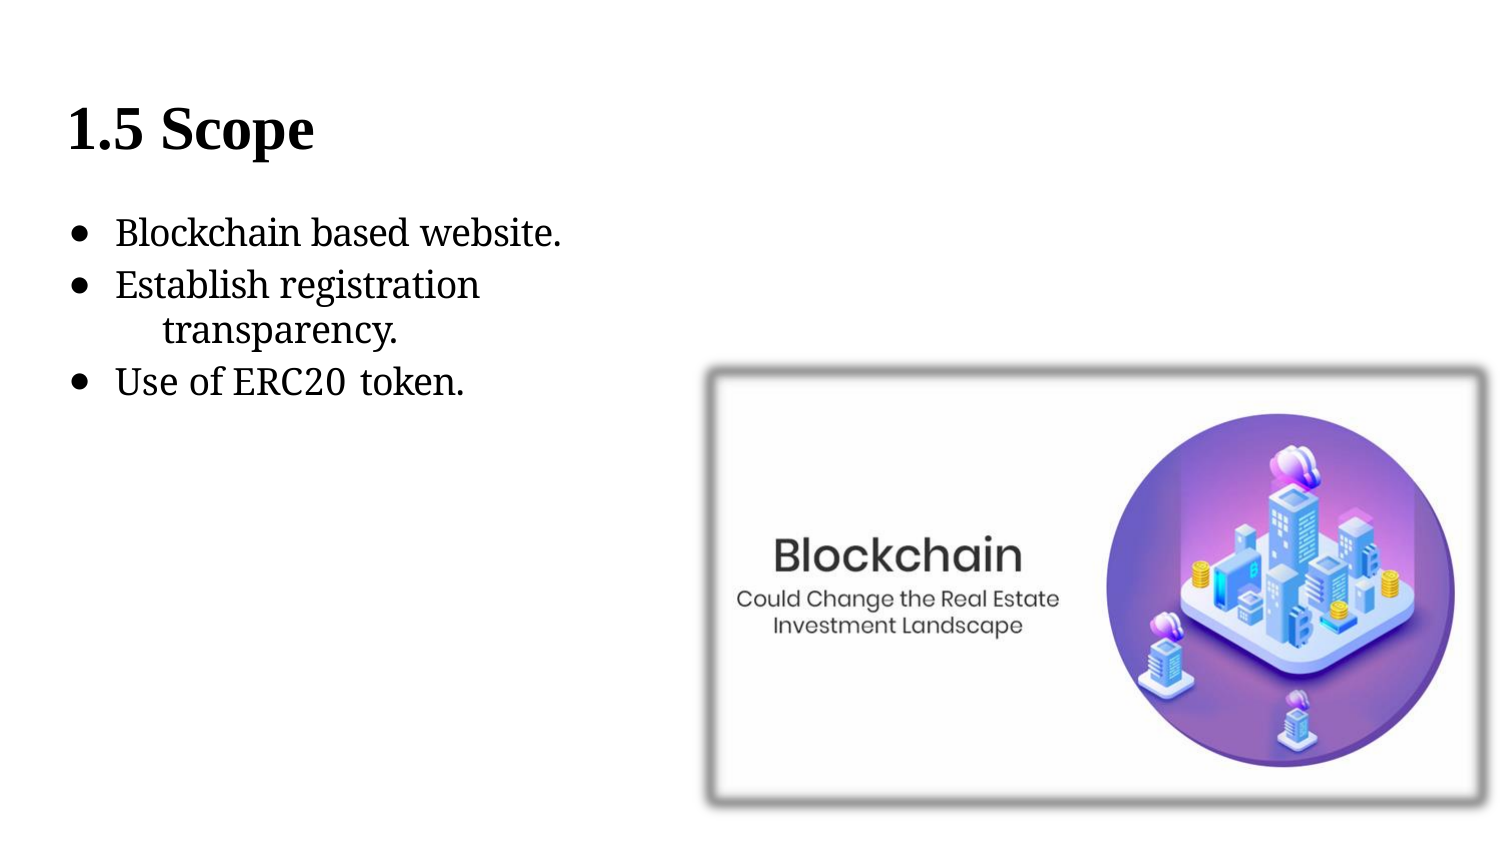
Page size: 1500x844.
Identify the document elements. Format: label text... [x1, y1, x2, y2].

text_box [692, 353, 1500, 820]
text_box Blockchain based website. Establish registration transparency. Use of ERC20 token. [64, 200, 693, 360]
title 1.5 Scope [64, 84, 317, 164]
